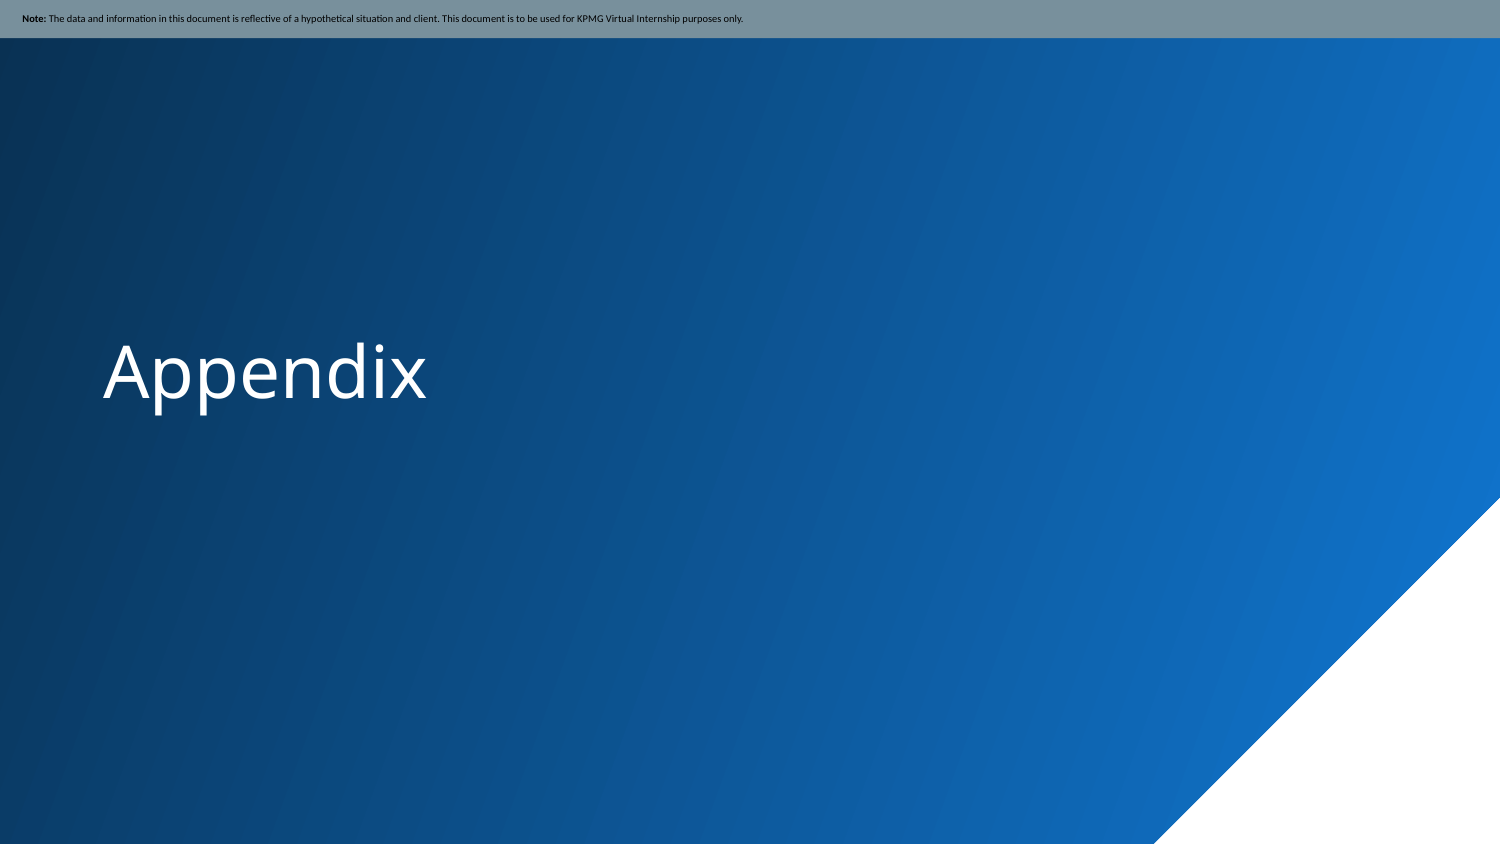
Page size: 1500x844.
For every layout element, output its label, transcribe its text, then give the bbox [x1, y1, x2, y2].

text_box [0, 39, 1500, 844]
text_box Appendix [88, 310, 737, 429]
text_box Note: The data and information in this document is reflective of a hypothetical situation and client. This document is to be used for KPMG Virtual Internship purposes only. [0, 0, 1500, 39]
